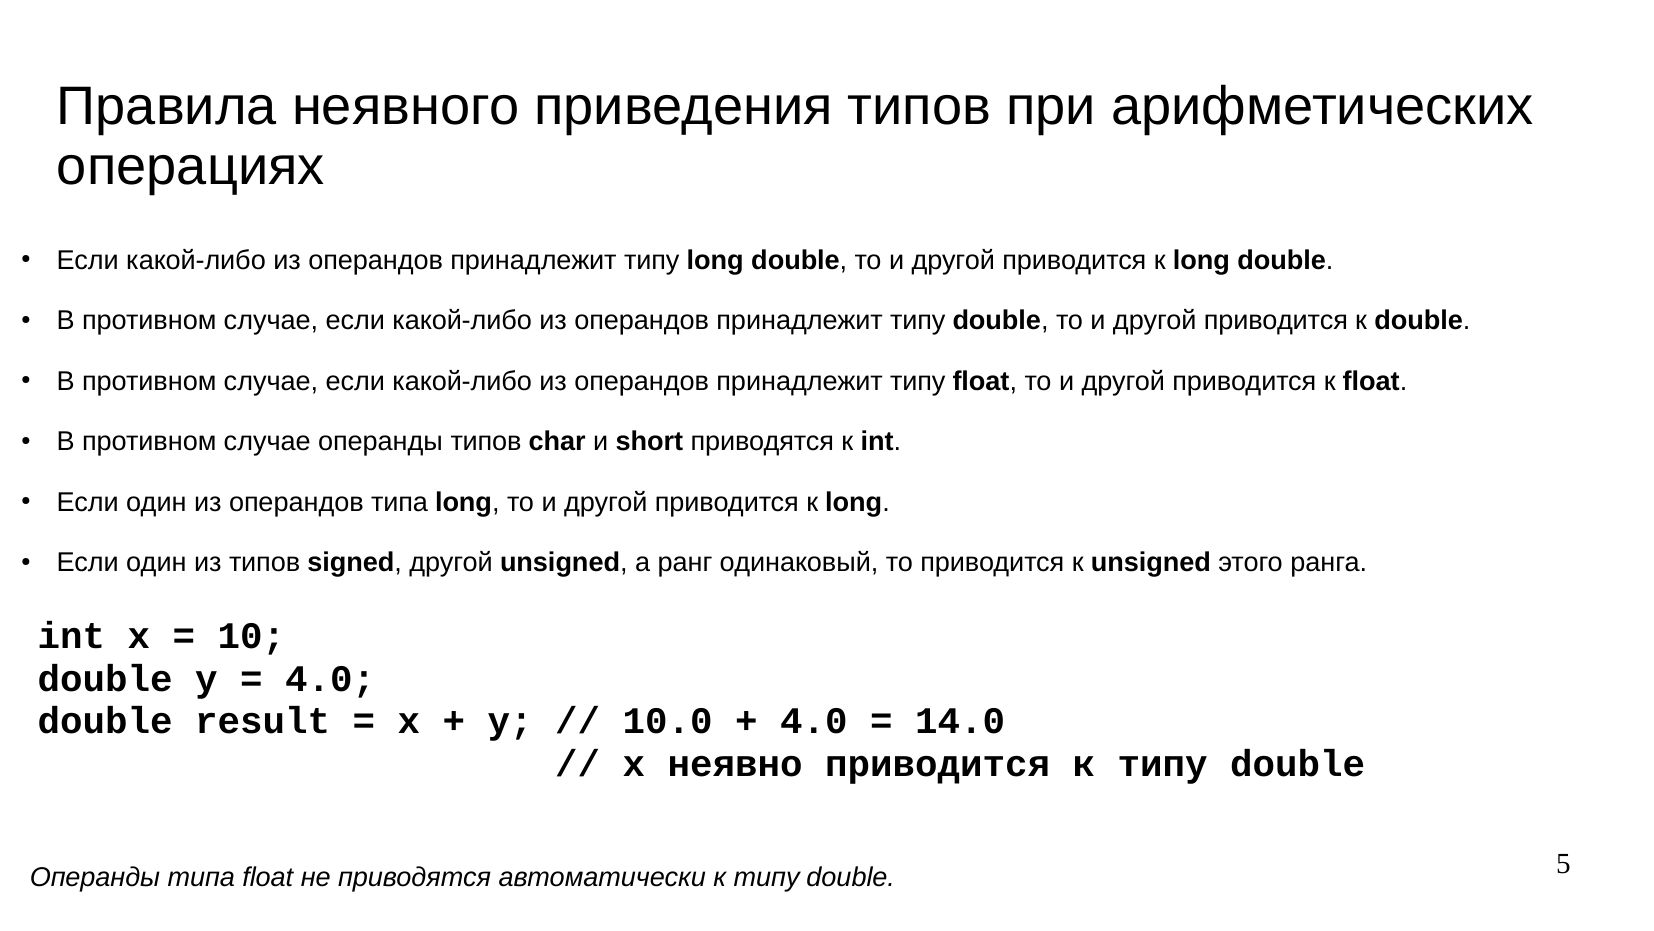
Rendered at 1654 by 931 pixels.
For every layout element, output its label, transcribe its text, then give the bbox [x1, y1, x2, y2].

text_box Если какой-либо из операндов принадлежит типу long double, то и другой приводится к long double. В противном случае, если какой-либо из операндов принадлежит типу double, то и другой приводится к double. В противном случае, если какой-либо из операндов принадлежит типу float, то и другой приводится к float. В противном случае операнды типов char и short приводятся к int. Если один из операндов типа long, то и другой приводится к long. Если один из типов signed, другой unsigned, а ранг одинаковый, то приводится к unsigned этого ранга. [6, 237, 1651, 601]
text_box int x = 10; double y = 4.0; double result = x + y; // 10.0 + 4.0 = 14.0 // x неявно приводится к типу double [22, 610, 1546, 796]
title Правила неявного приведения типов при арифметических операциях [56, 75, 1591, 197]
text_box Операнды типа float не приводятся автоматически к типу double. [15, 855, 1501, 923]
